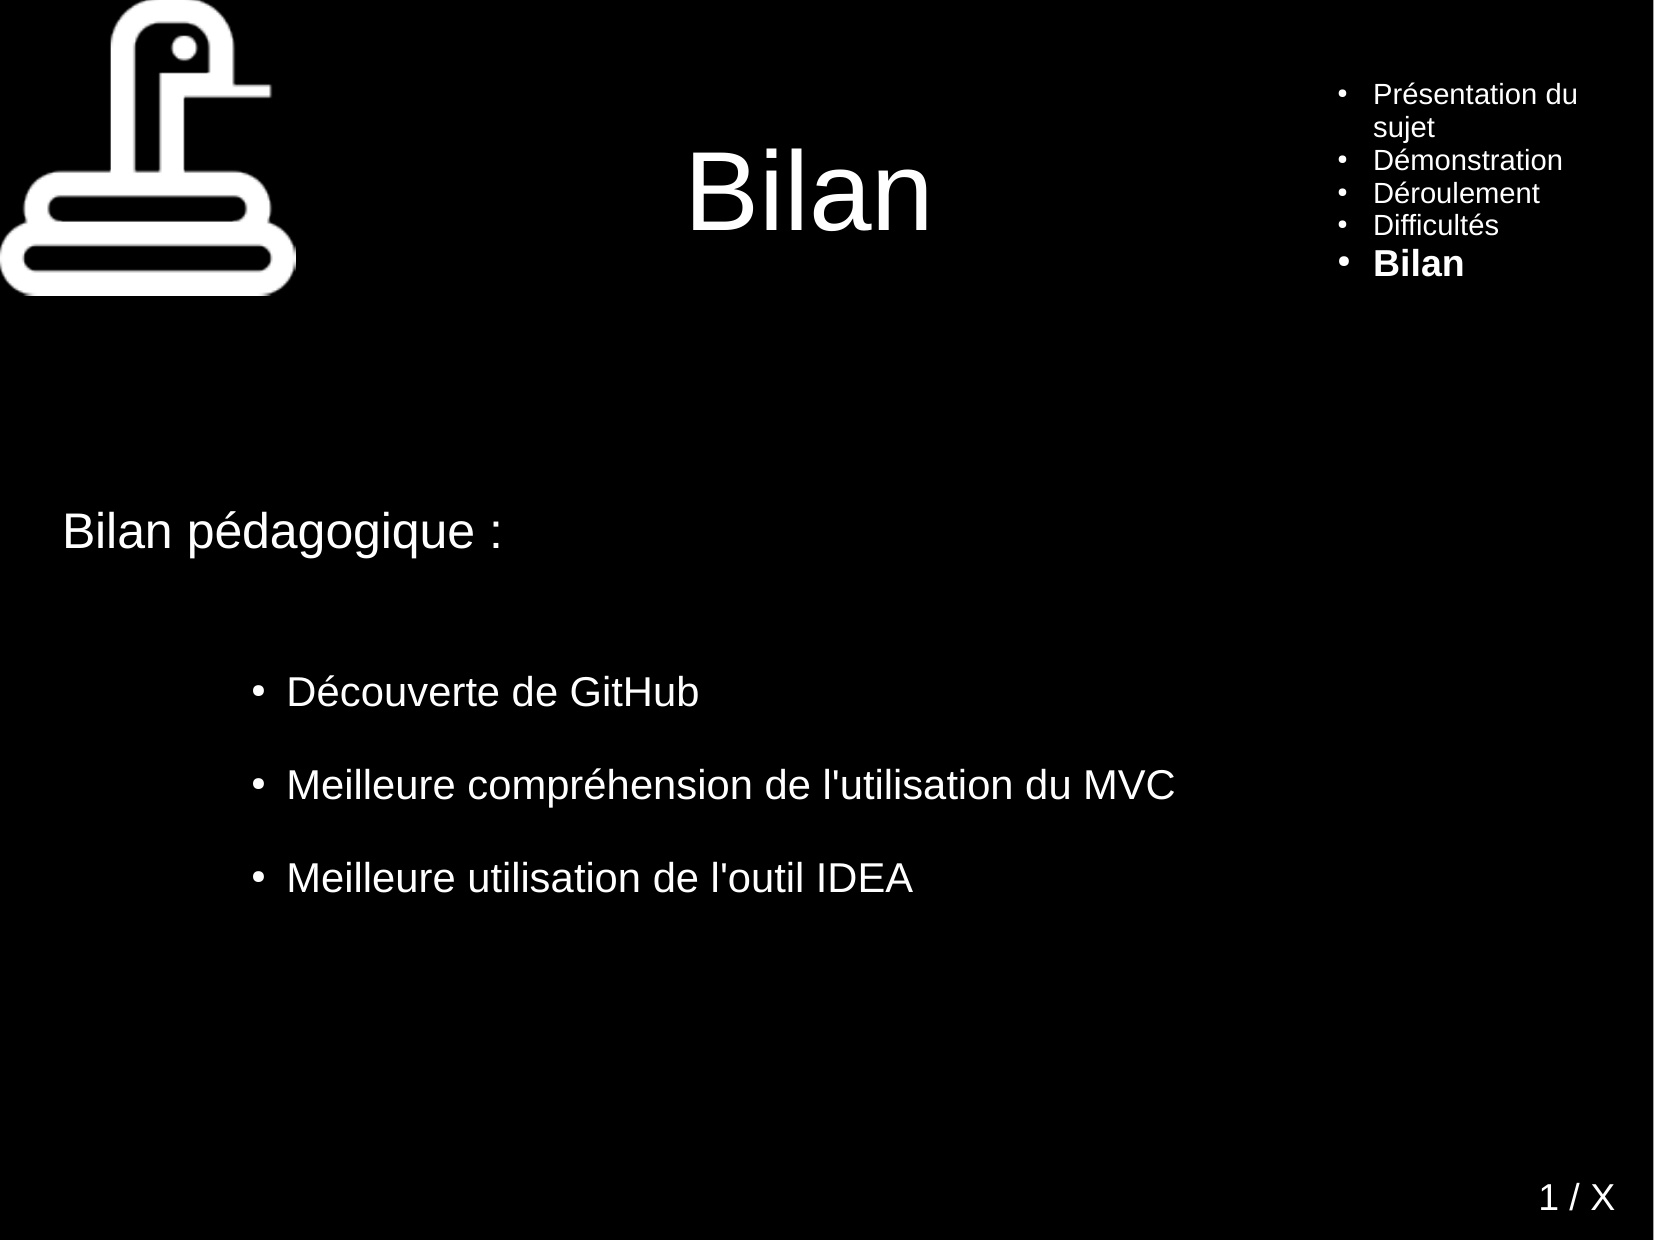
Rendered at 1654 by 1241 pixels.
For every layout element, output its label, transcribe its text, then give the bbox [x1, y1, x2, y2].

text_box 1 / X [1523, 1169, 1654, 1241]
text_box Découverte de GitHub Meilleure compréhension de l'utilisation du MVC Meilleure utilisation de l'outil IDEA [236, 661, 1288, 956]
text_box Bilan pédagogique : [47, 496, 626, 623]
text_box Présentation du sujet Démonstration Déroulement Difficultés Bilan [1322, 70, 1654, 334]
picture [0, 0, 296, 296]
title Bilan [295, 88, 1323, 296]
